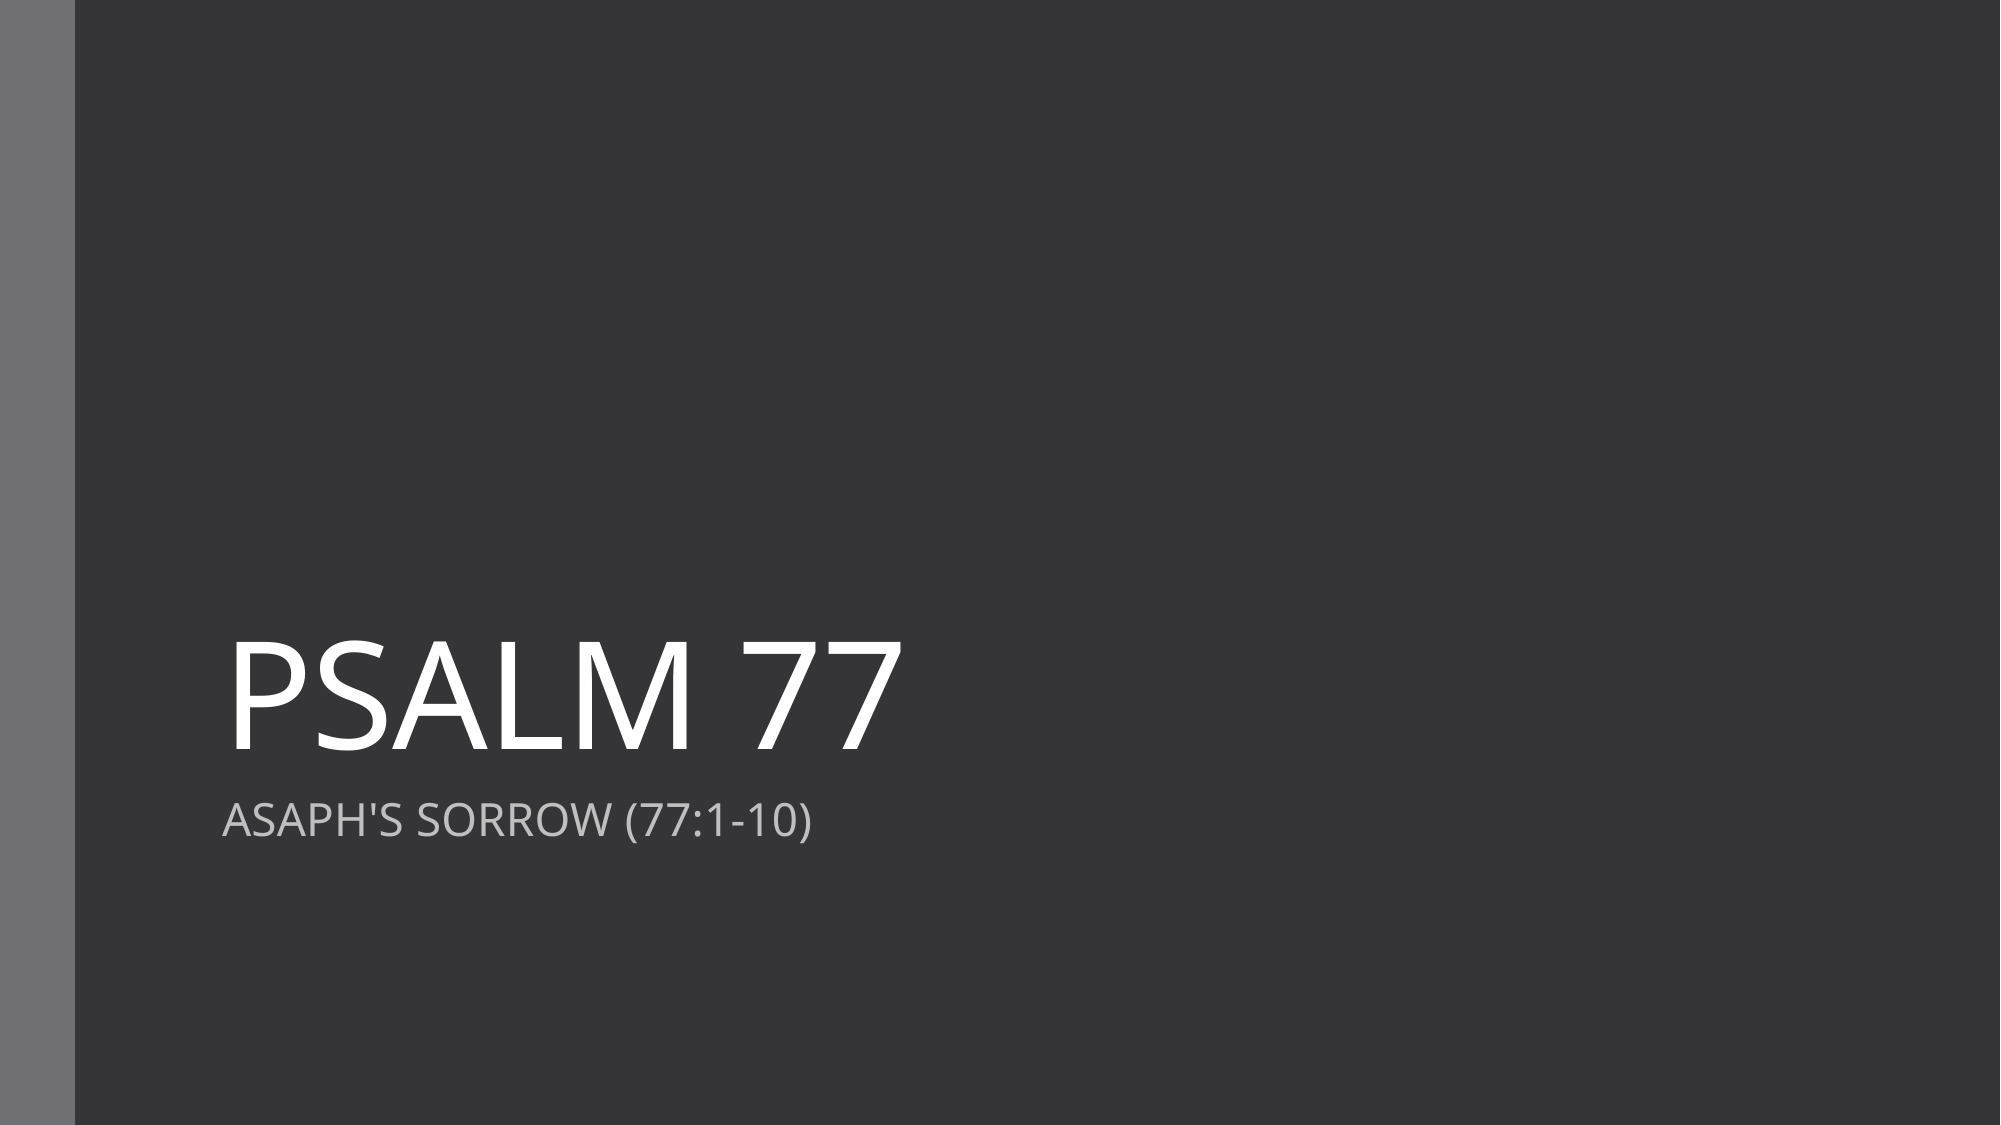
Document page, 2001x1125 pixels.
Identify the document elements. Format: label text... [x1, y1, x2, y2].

subtitle ASAPH'S SORROW (77:1-10) [206, 787, 1752, 1066]
title PSALM 77 [206, 124, 1752, 787]
